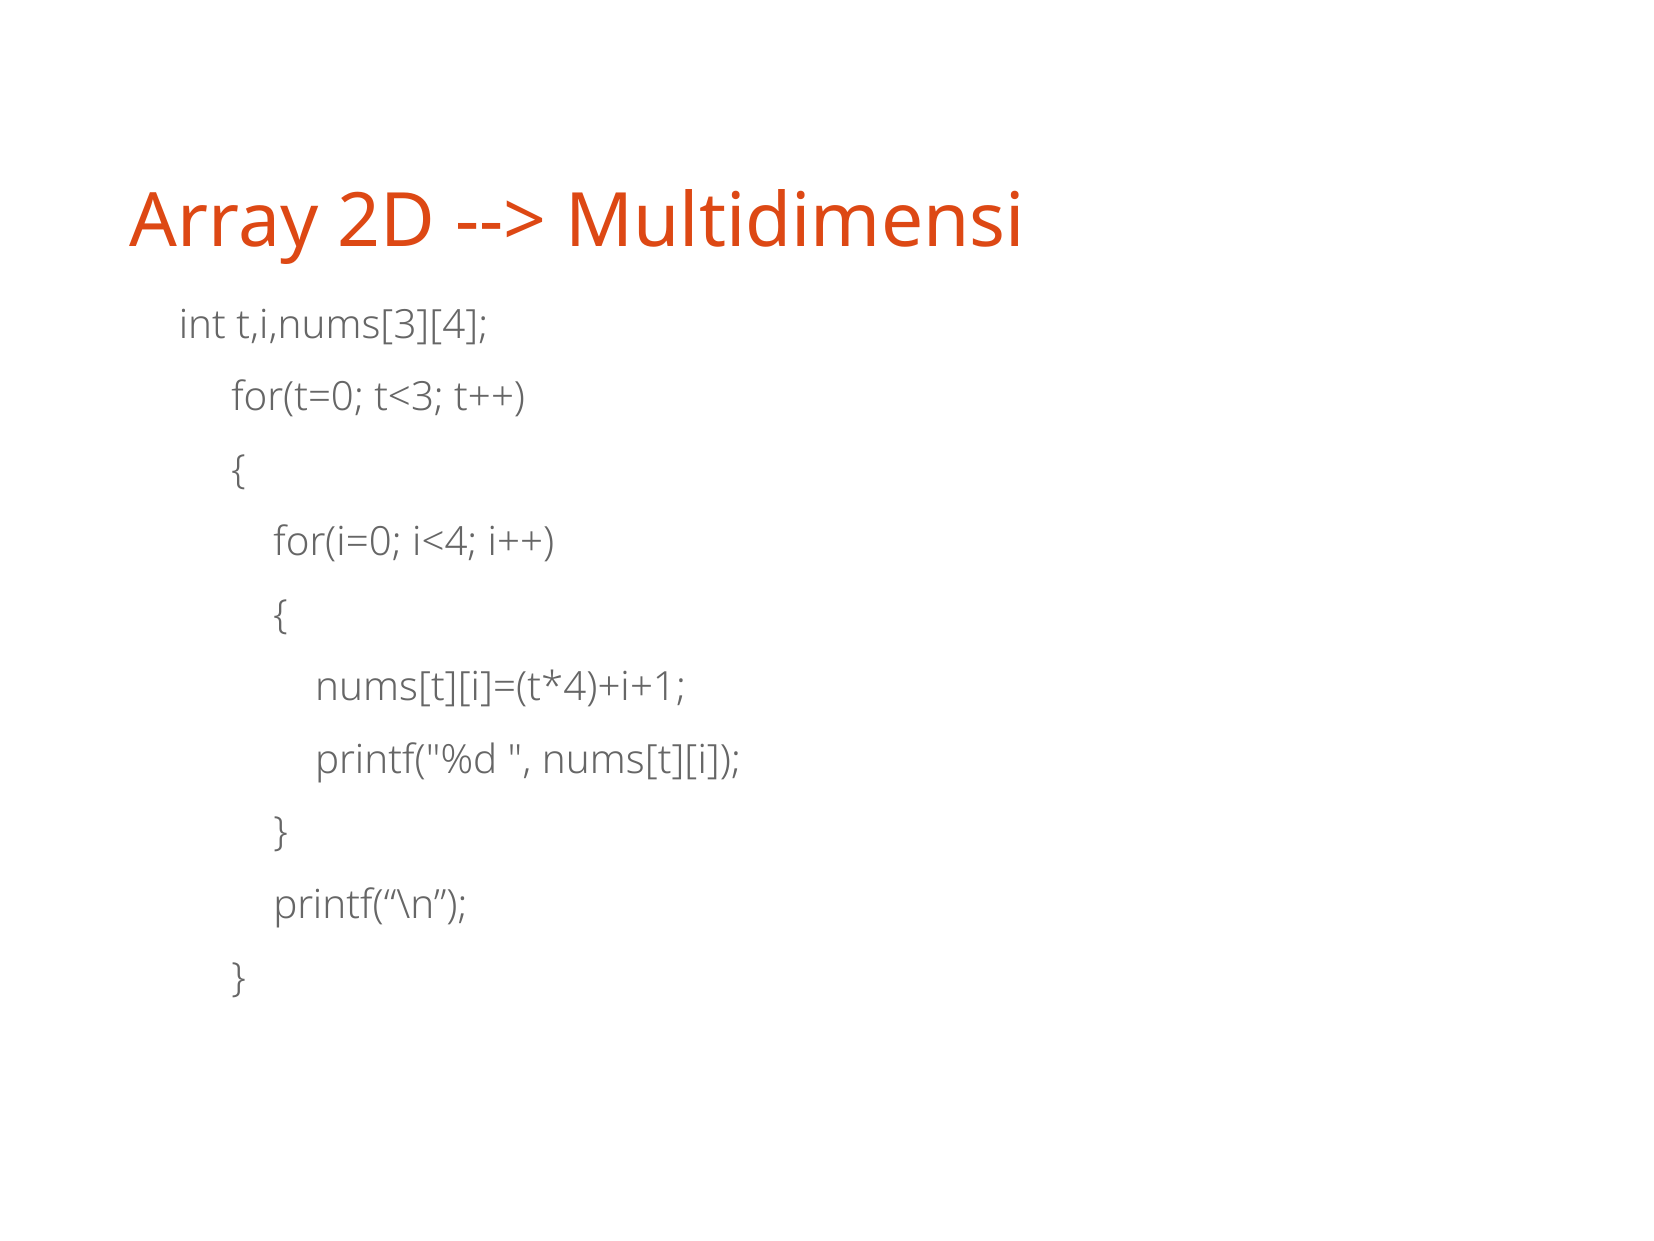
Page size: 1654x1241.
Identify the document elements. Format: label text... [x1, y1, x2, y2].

list int t,i,nums[3][4]; for(t=0; t<3; t++) { for(i=0; i<4; i++) { nums[t][i]=(t*4)+i+1; printf("%d ", nums[t][i]); } printf(“\n”); } [129, 295, 1518, 1010]
title Array 2D --> Multidimensi [129, 153, 1518, 281]
